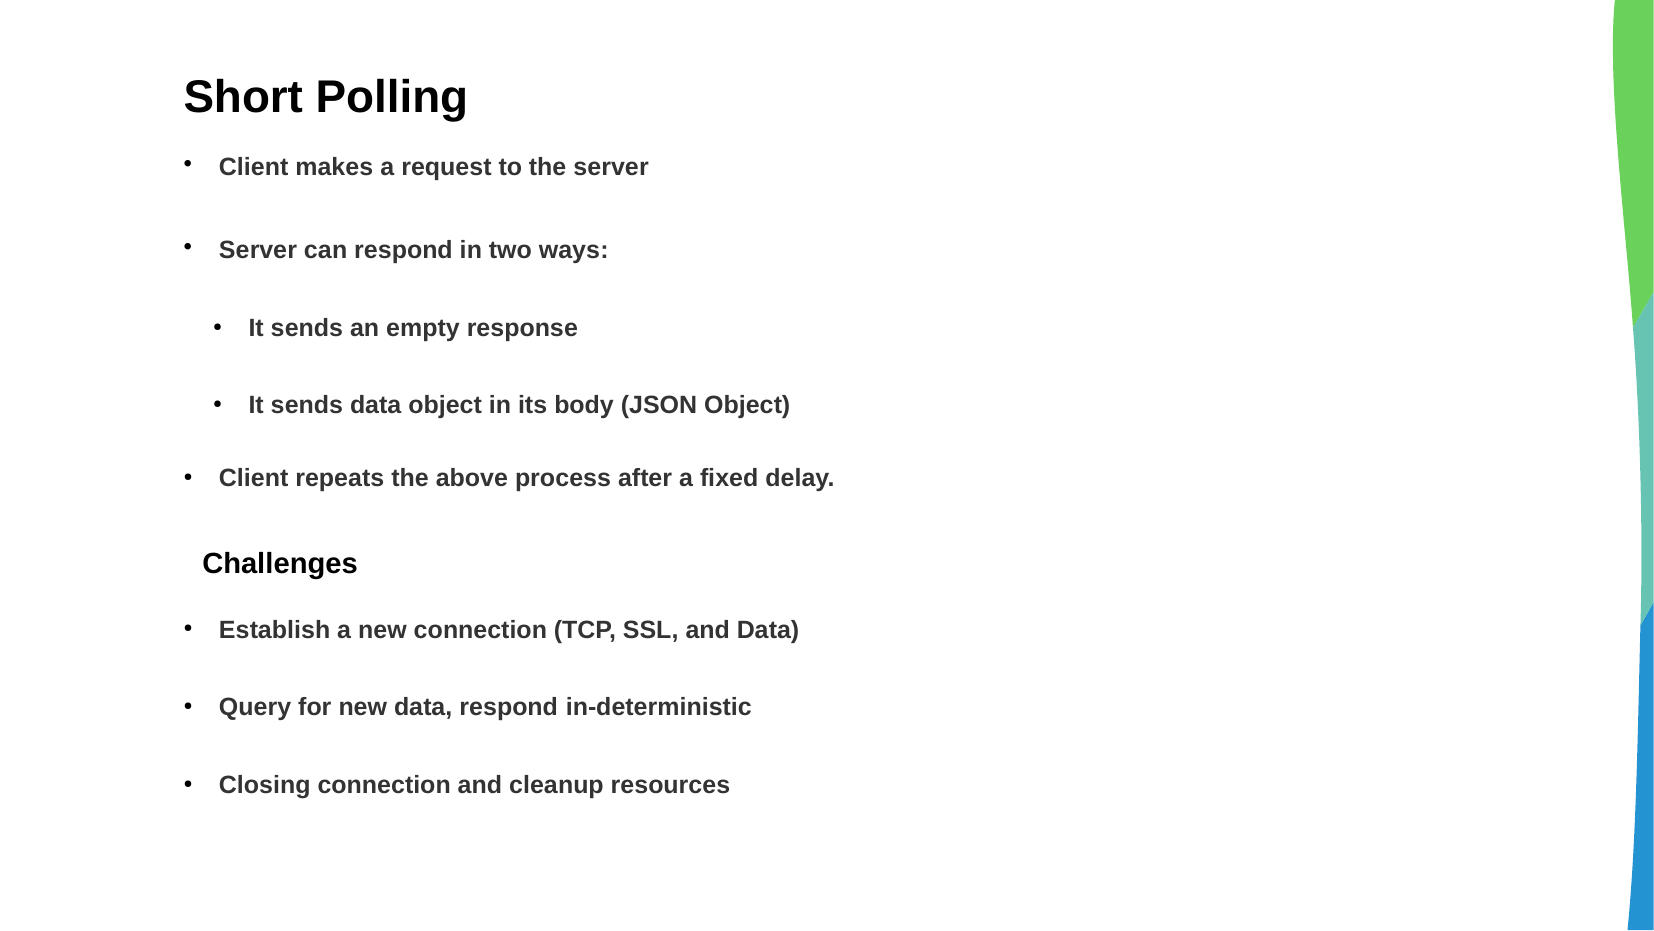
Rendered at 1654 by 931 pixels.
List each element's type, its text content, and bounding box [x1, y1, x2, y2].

text_box It sends data object in its body (JSON Object) [198, 383, 874, 422]
text_box Client repeats the above process after a fixed delay. [168, 456, 863, 505]
text_box Client makes a request to the server [168, 145, 774, 194]
text_box Closing connection and cleanup resources [168, 763, 769, 821]
text_box Challenges [187, 539, 544, 578]
text_box Short Polling [168, 63, 1313, 120]
text_box It sends an empty response [198, 305, 649, 344]
text_box Server can respond in two ways: [168, 228, 724, 266]
text_box Establish a new connection (TCP, SSL, and Data) [168, 607, 1107, 665]
text_box Query for new data, respond in-deterministic [168, 685, 1182, 743]
